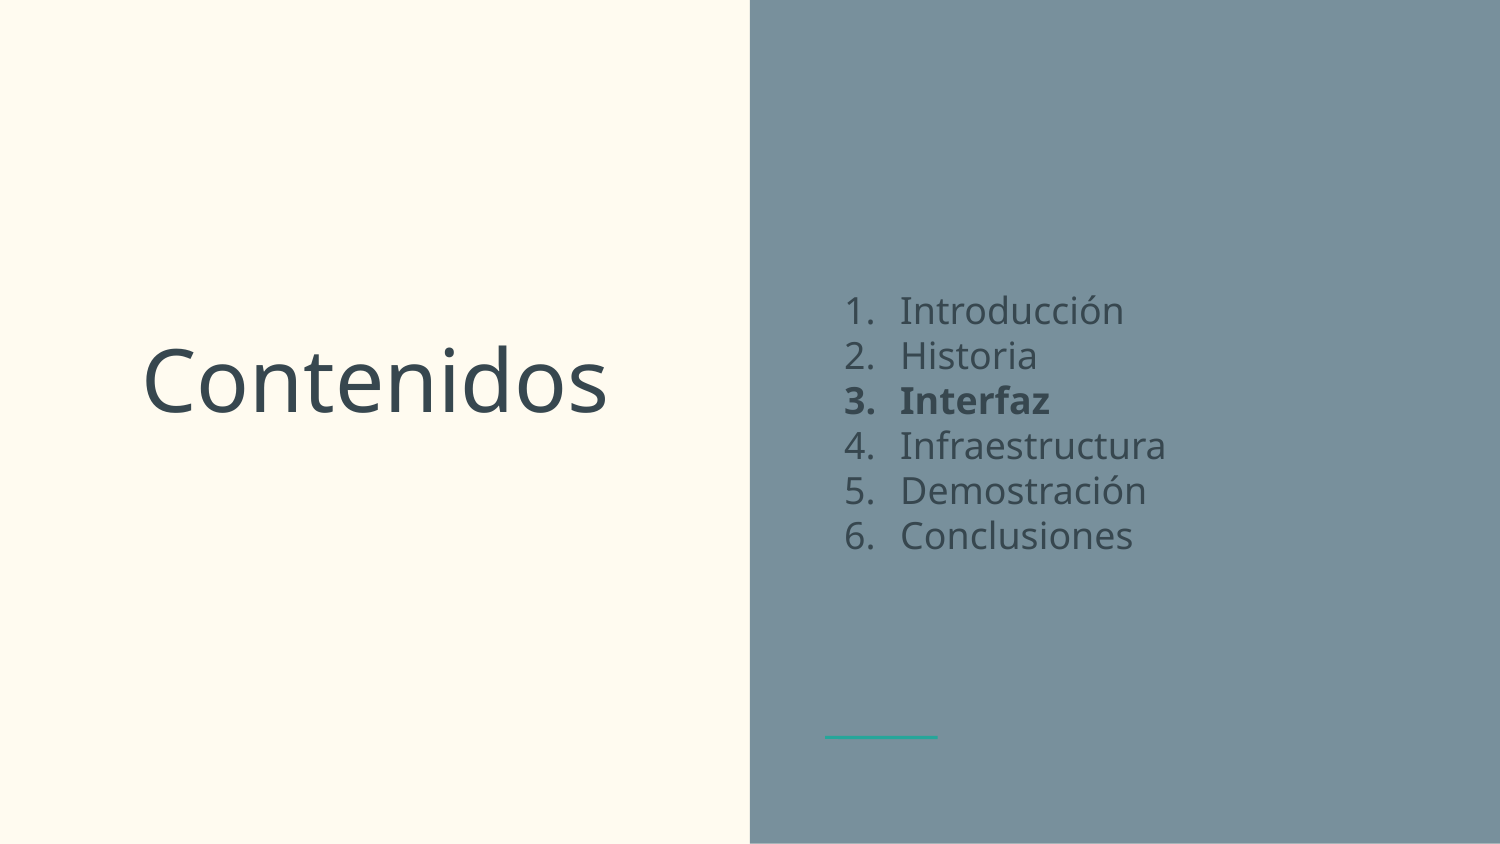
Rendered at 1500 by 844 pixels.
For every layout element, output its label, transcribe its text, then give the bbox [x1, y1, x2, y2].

title Contenidos [43, 226, 708, 446]
list Introducción Historia Interfaz Infraestructura Demostración Conclusiones [810, 118, 1440, 725]
